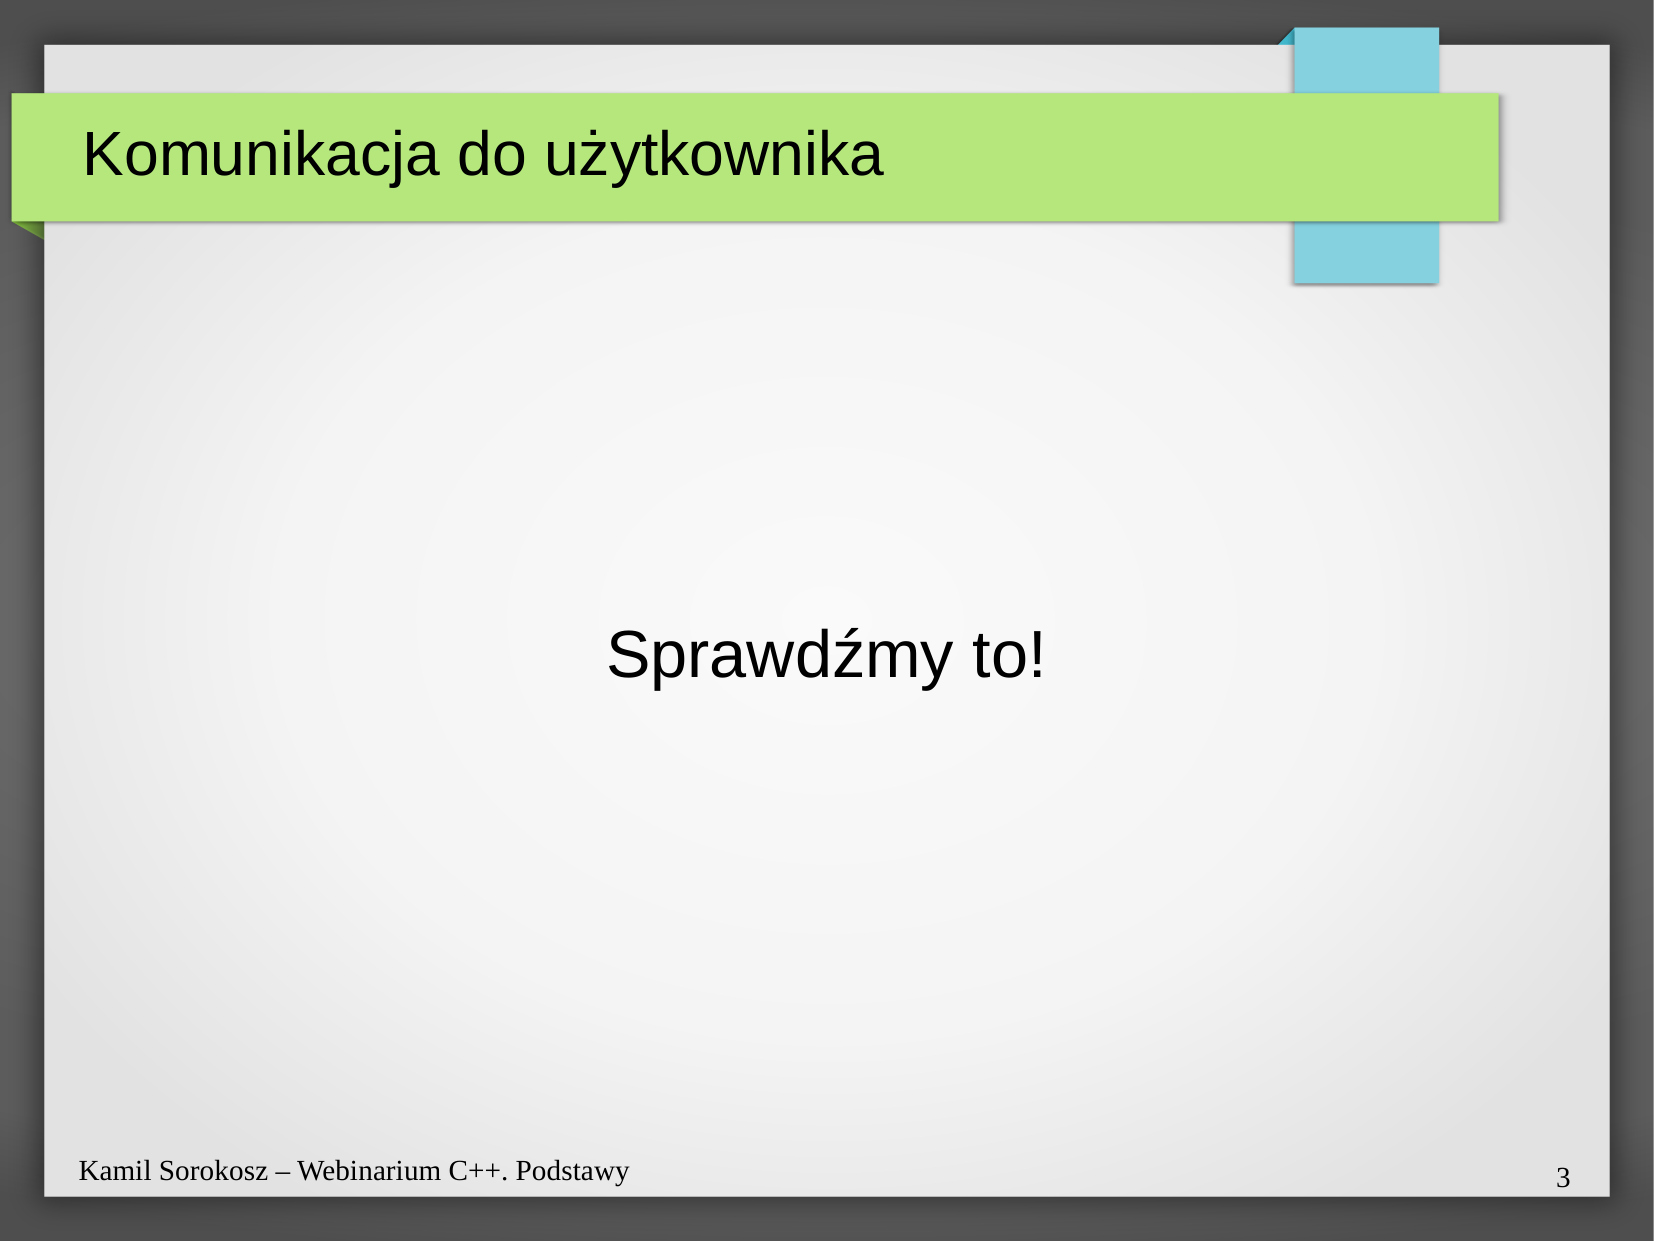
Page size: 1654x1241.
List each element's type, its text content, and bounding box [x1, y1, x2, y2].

title Komunikacja do użytkownika [82, 94, 1506, 213]
picture [0, 0, 1654, 1241]
subtitle Sprawdźmy to! [82, 295, 1571, 1015]
